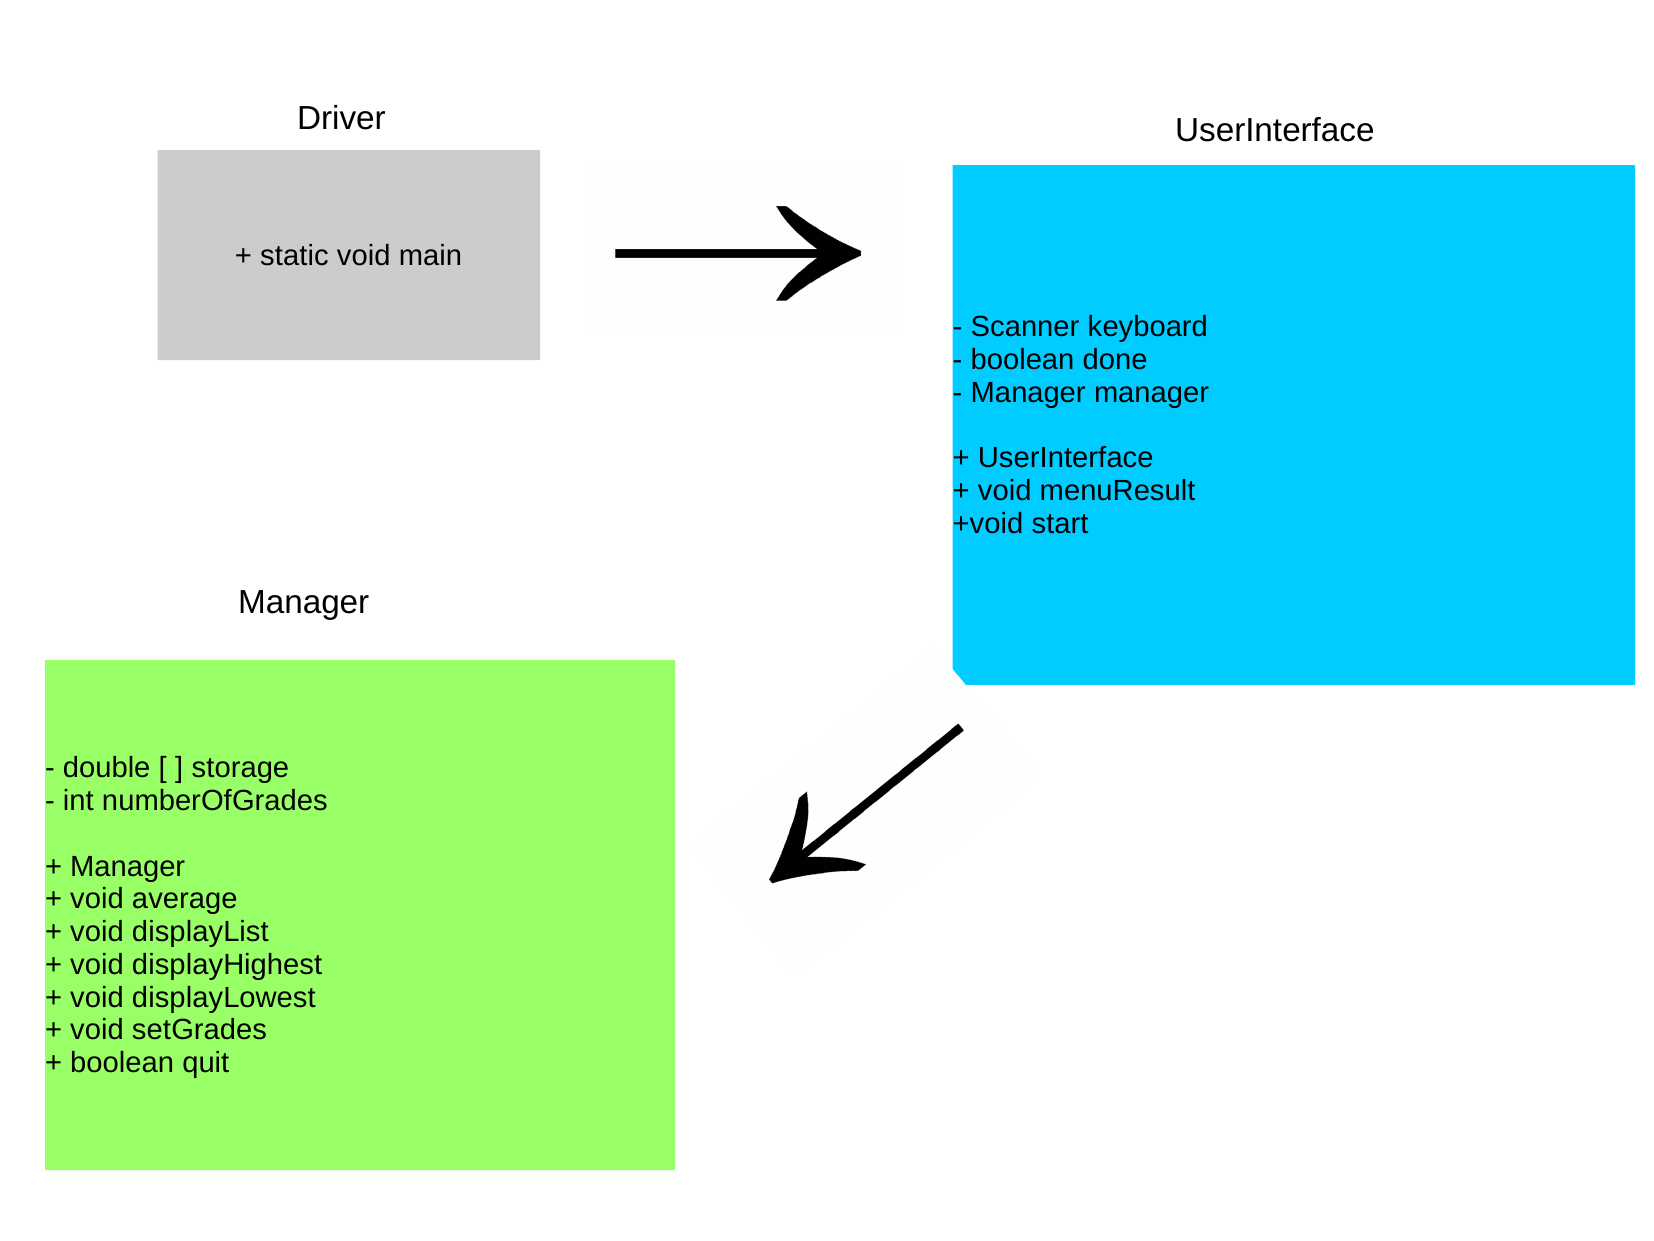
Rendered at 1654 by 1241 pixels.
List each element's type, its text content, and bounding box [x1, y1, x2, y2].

title UserInterface [1095, 64, 1456, 165]
subtitle + static void main [157, 150, 541, 361]
text_box - Scanner keyboard - boolean done - Manager manager + UserInterface + void menuResult +void start [952, 165, 1636, 685]
title Driver [247, 75, 436, 150]
text_box - double [ ] storage - int numberOfGrades + Manager + void average + void displayList + void displayHighest + void displayLowest + void setGrades + boolean quit [45, 660, 676, 1171]
picture [690, 647, 1040, 976]
title Manager [210, 559, 398, 646]
picture [585, 164, 901, 332]
